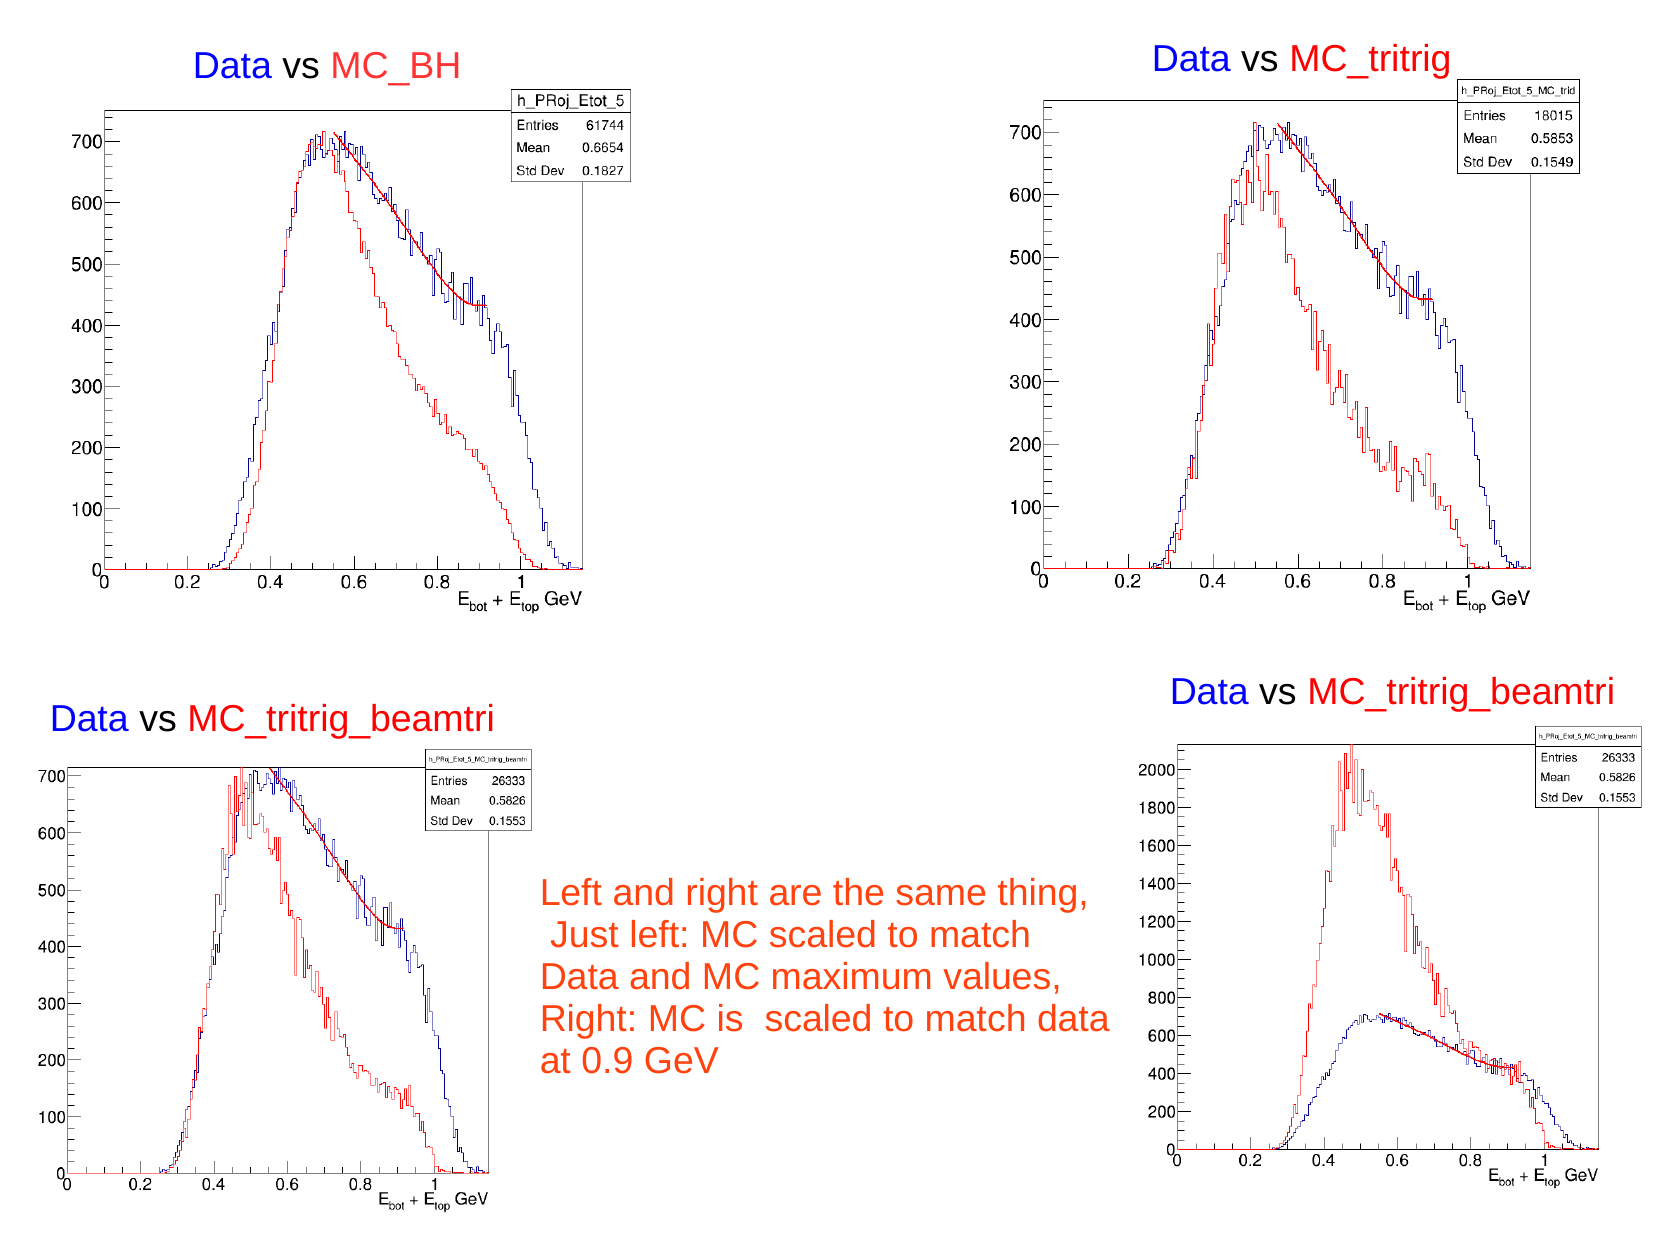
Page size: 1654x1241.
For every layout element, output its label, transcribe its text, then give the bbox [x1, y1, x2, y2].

picture [15, 716, 541, 1224]
picture [45, 52, 642, 627]
text_box Data vs MC_tritrig_beamtri [35, 690, 511, 747]
text_box Data vs MC_BH [178, 37, 477, 94]
text_box Left and right are the same thing, Just left: MC scaled to match Data and MC maximum values, Right: MC is scaled to match data at 0.9 GeV [525, 864, 1140, 1089]
picture [1125, 693, 1651, 1201]
text_box Data vs MC_tritrig_beamtri [1155, 663, 1630, 721]
text_box Data vs MC_tritrig [1137, 30, 1467, 87]
picture [983, 41, 1591, 627]
